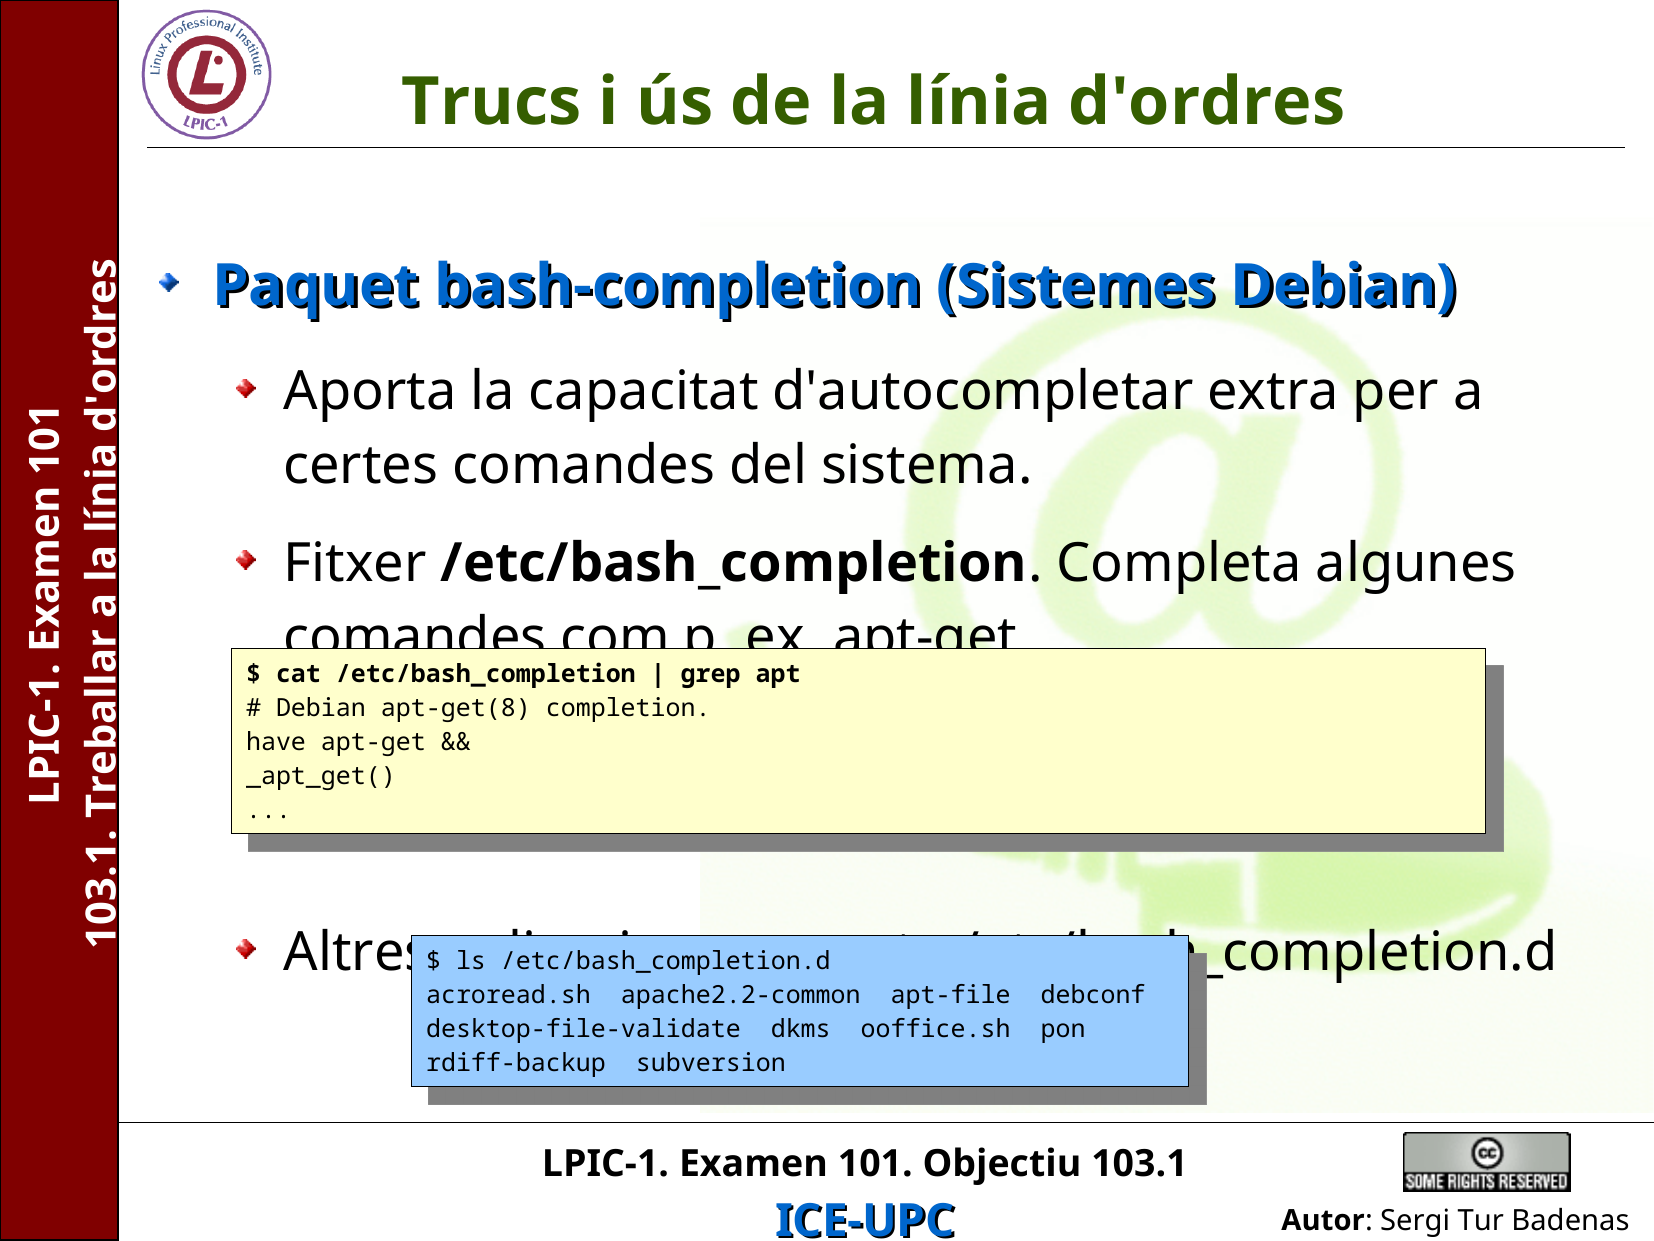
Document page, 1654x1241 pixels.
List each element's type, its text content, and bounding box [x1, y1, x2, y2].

text_box $ cat /etc/bash_completion | grep apt # Debian apt-get(8) completion. have apt-get && _apt_get() ... [231, 648, 1486, 814]
text_box $ ls /etc/bash_completion.d acroread.sh apache2.2-common apt-file debconf desktop-file-validate dkms ooffice.sh pon rdiff-backup subversion [411, 935, 1189, 1071]
list Paquet bash-completion (Sistemes Debian) Aporta la capacitat d'autocompletar extra per a certes comandes del sistema. Fitxer /etc/bash_completion. Completa algunes comandes com p. ex. apt-get Altres aplicacions: carpeta /etc/bash_completion.d [141, 242, 1630, 1078]
picture [700, 217, 1654, 1113]
title Trucs i ús de la línia d'ordres [129, 56, 1619, 141]
picture [135, 5, 277, 56]
picture [1403, 1132, 1571, 1192]
